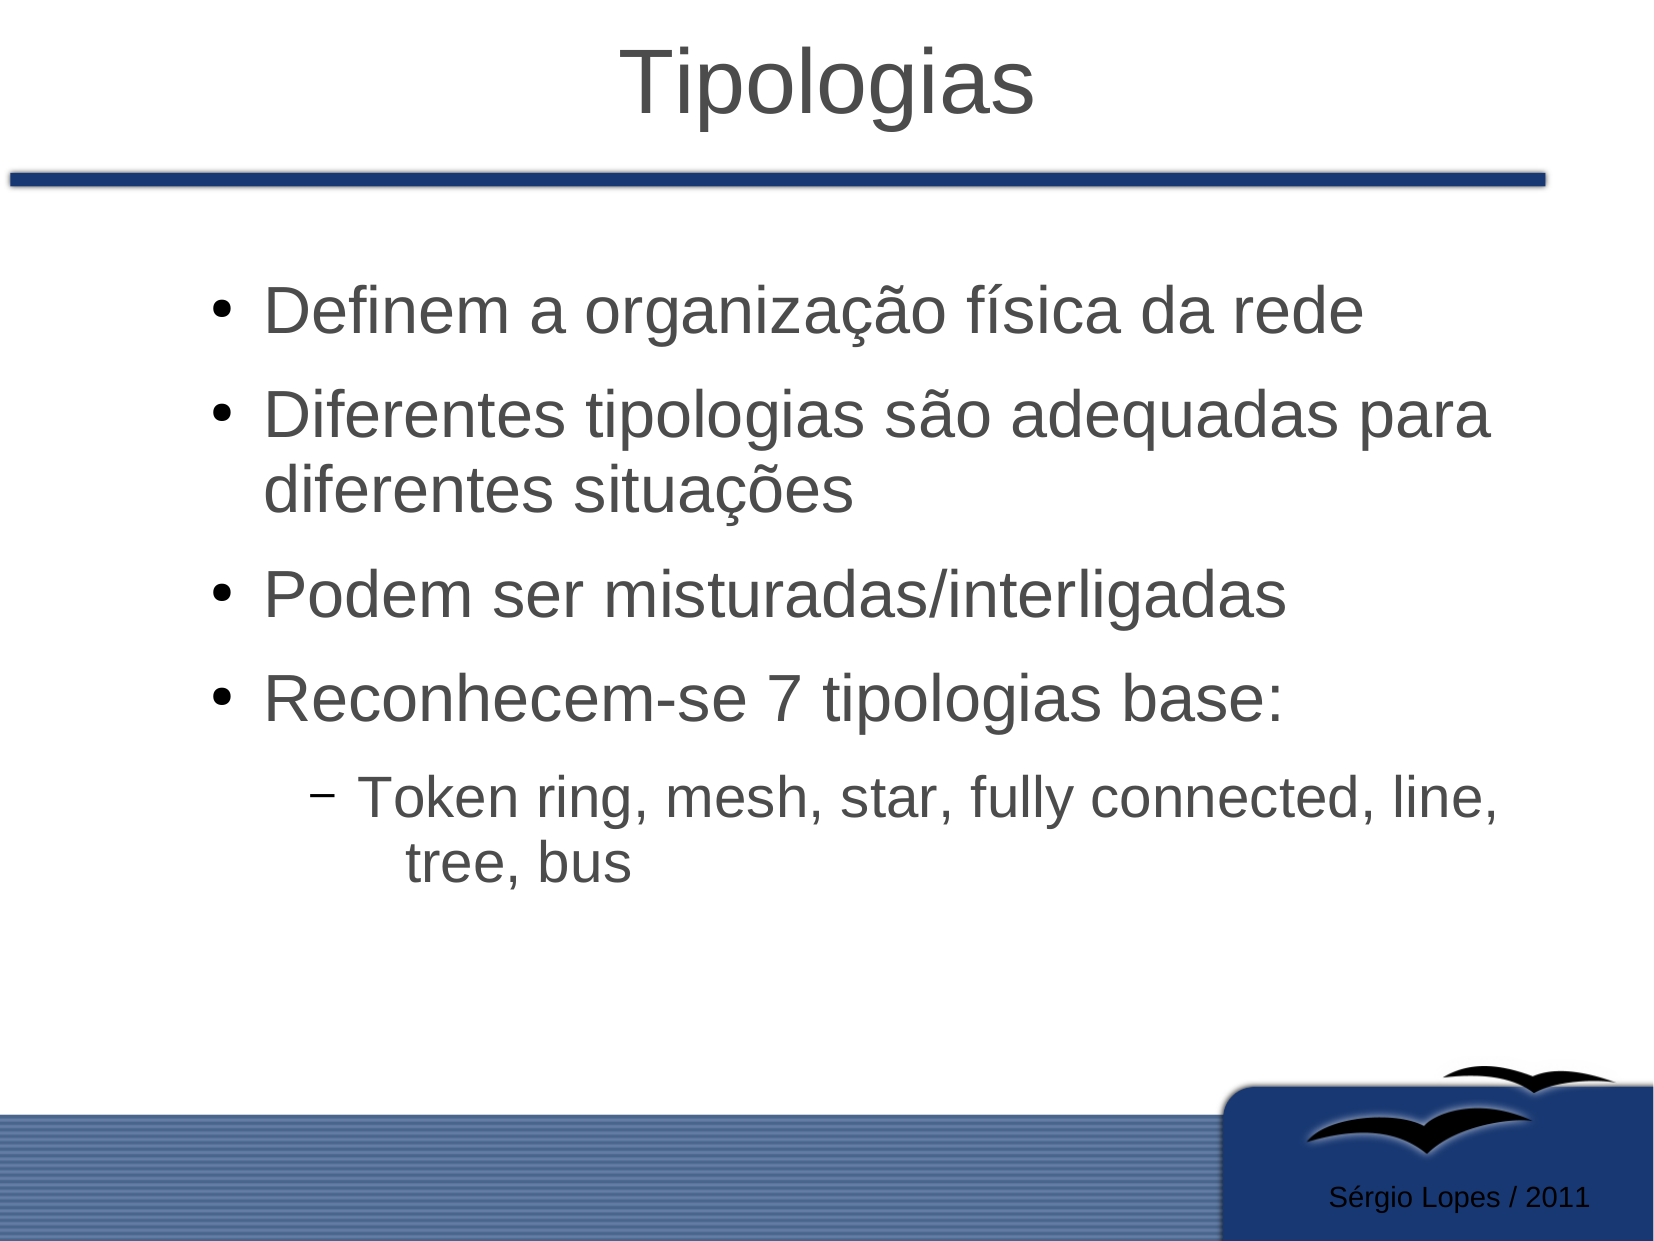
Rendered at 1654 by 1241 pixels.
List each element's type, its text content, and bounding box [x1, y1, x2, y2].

list Definem a organização física da rede Diferentes tipologias são adequadas para diferentes situações Podem ser misturadas/interligadas Reconhecem-se 7 tipologias base: Token ring, mesh, star, fully connected, line, tree, bus [121, 273, 1534, 1056]
picture [0, 0, 1654, 1241]
text_box Sérgio Lopes / 2011 [1328, 1181, 1588, 1214]
title Tipologias [121, 0, 1534, 164]
